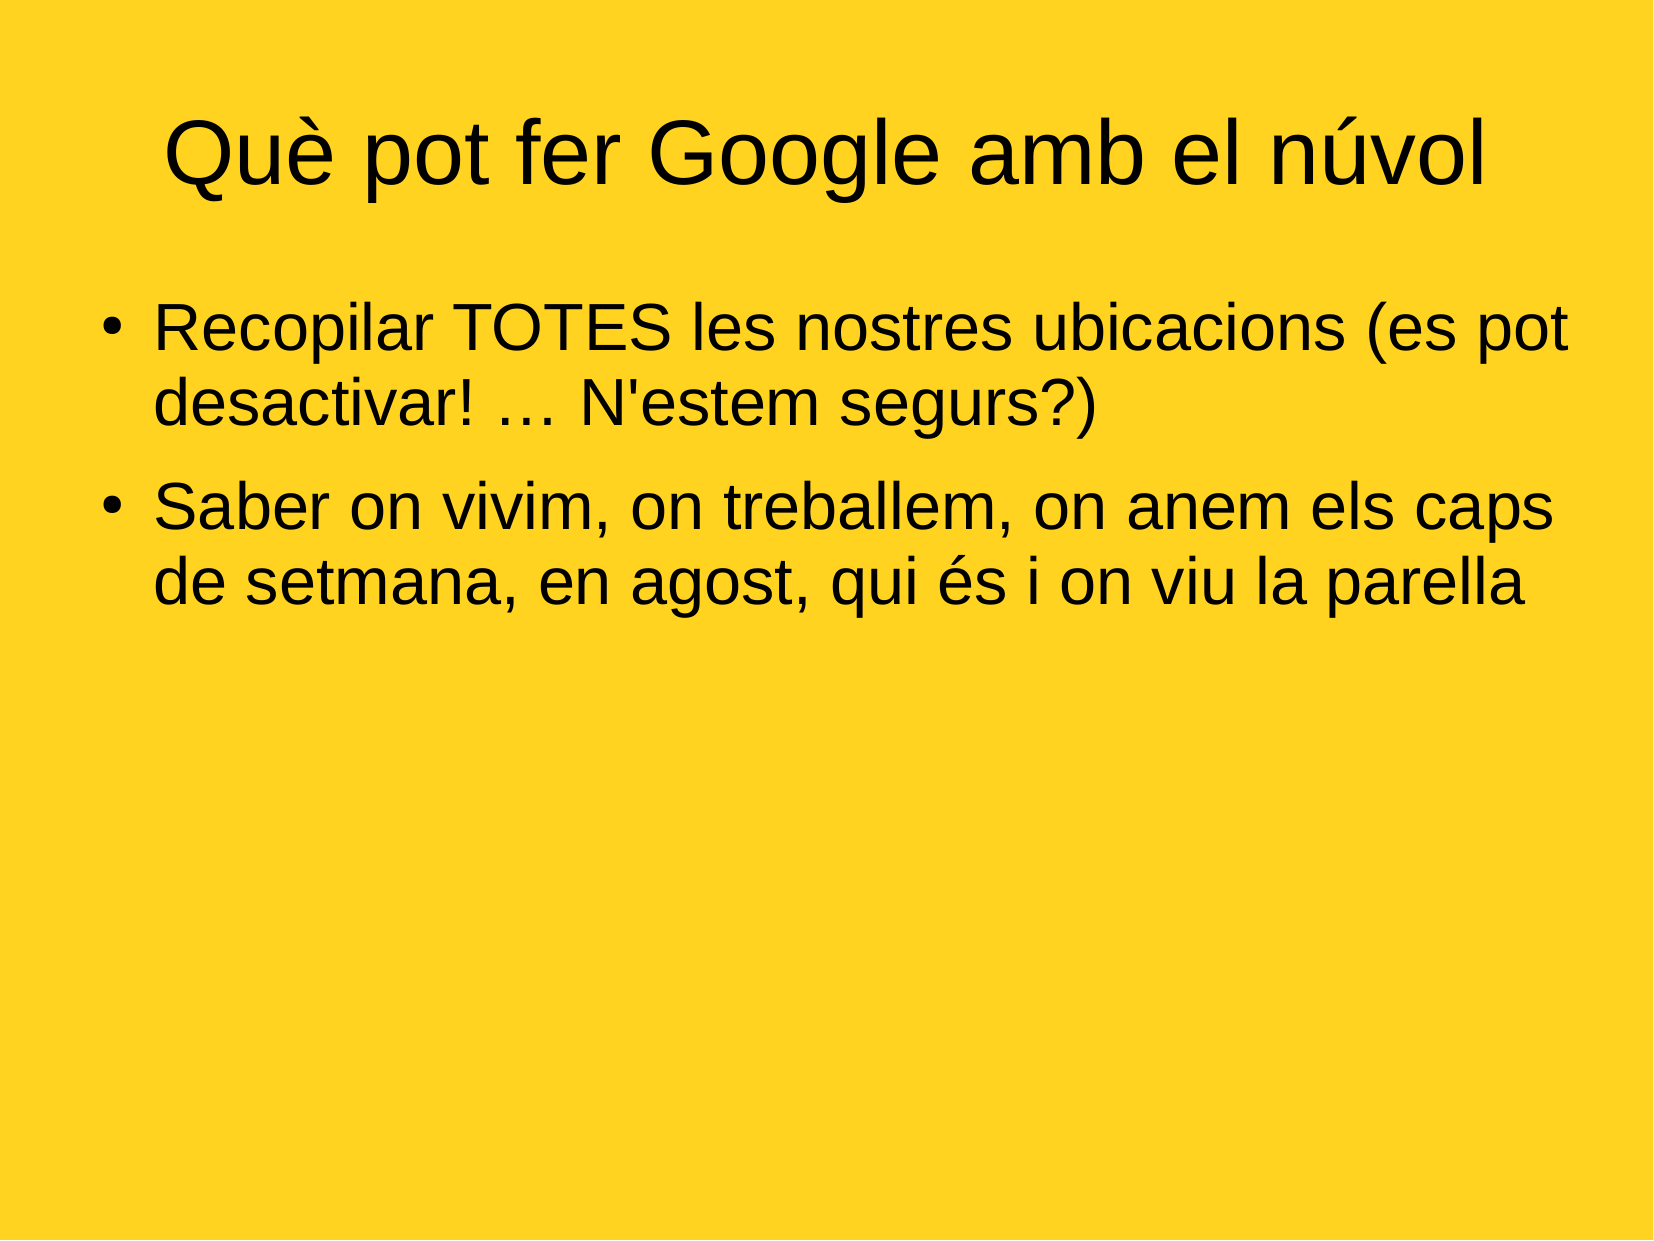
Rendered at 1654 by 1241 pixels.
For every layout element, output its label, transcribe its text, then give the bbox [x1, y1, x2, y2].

title Què pot fer Google amb el núvol [82, 49, 1571, 257]
list Recopilar TOTES les nostres ubicacions (es pot desactivar! … N'estem segurs?) Saber on vivim, on treballem, on anem els caps de setmana, en agost, qui és i on viu la parella [82, 290, 1571, 1010]
